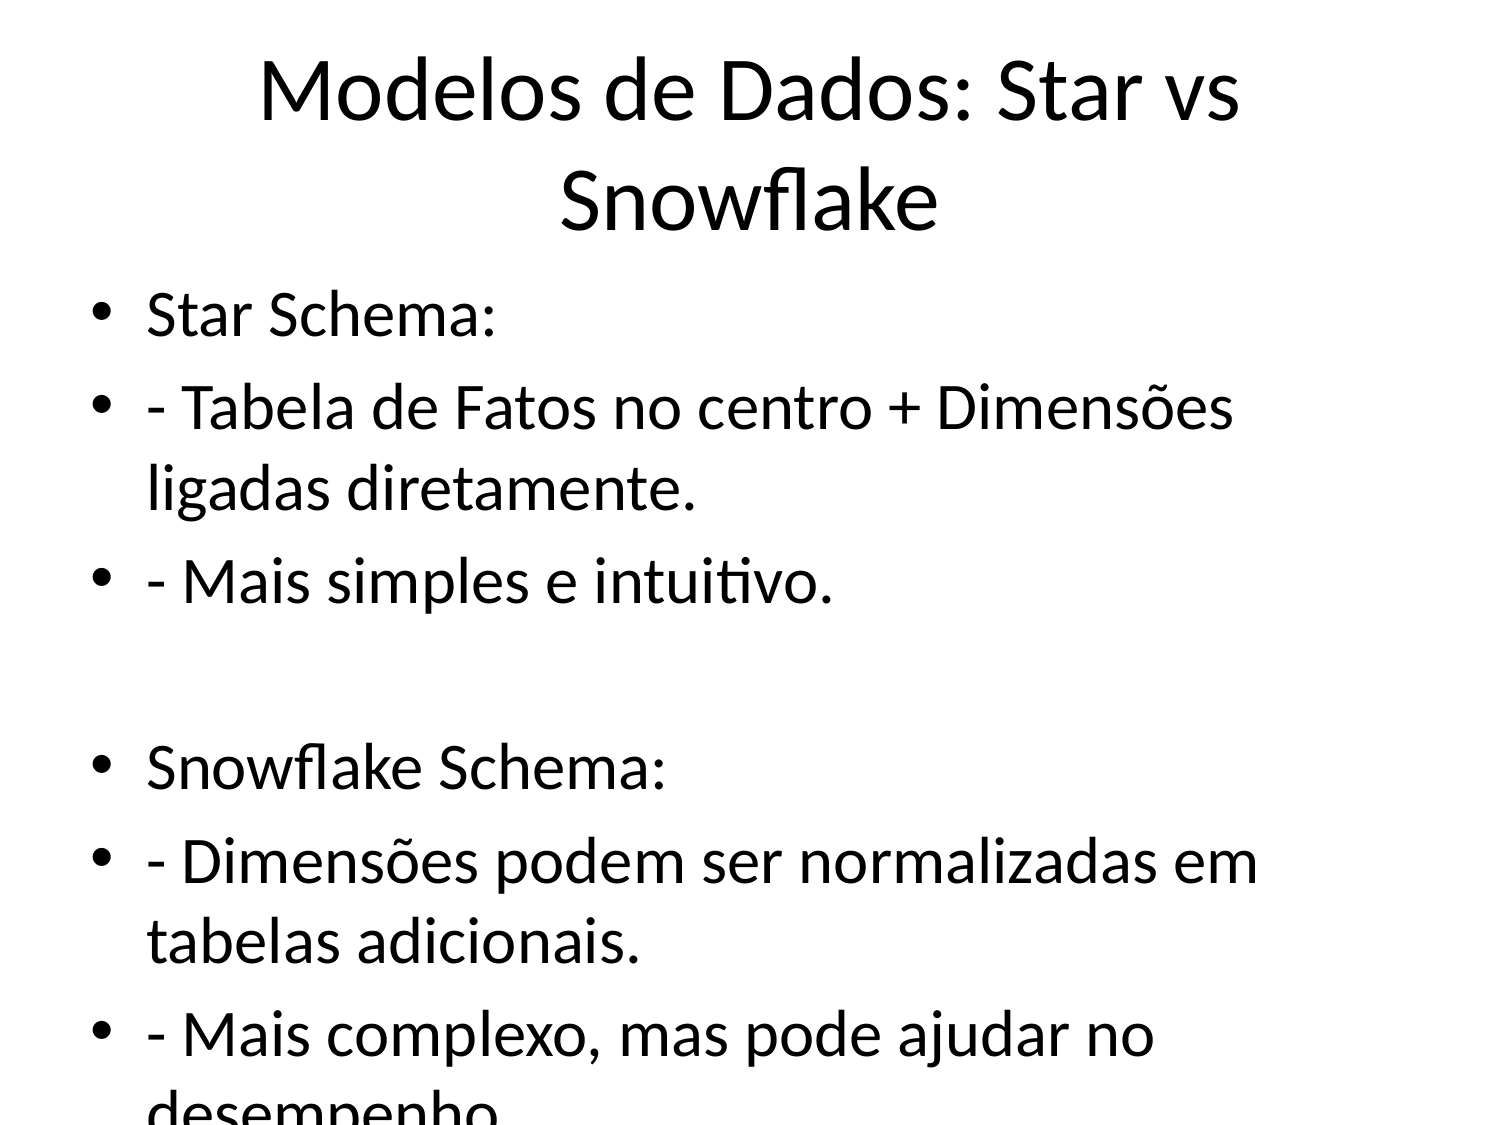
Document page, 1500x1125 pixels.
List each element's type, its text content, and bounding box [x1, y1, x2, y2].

title Modelos de Dados: Star vs Snowflake [75, 45, 1425, 233]
list Star Schema: - Tabela de Fatos no centro + Dimensões ligadas diretamente. - Mais simples e intuitivo. Snowflake Schema: - Dimensões podem ser normalizadas em tabelas adicionais. - Mais complexo, mas pode ajudar no desempenho. [75, 262, 1425, 1005]
